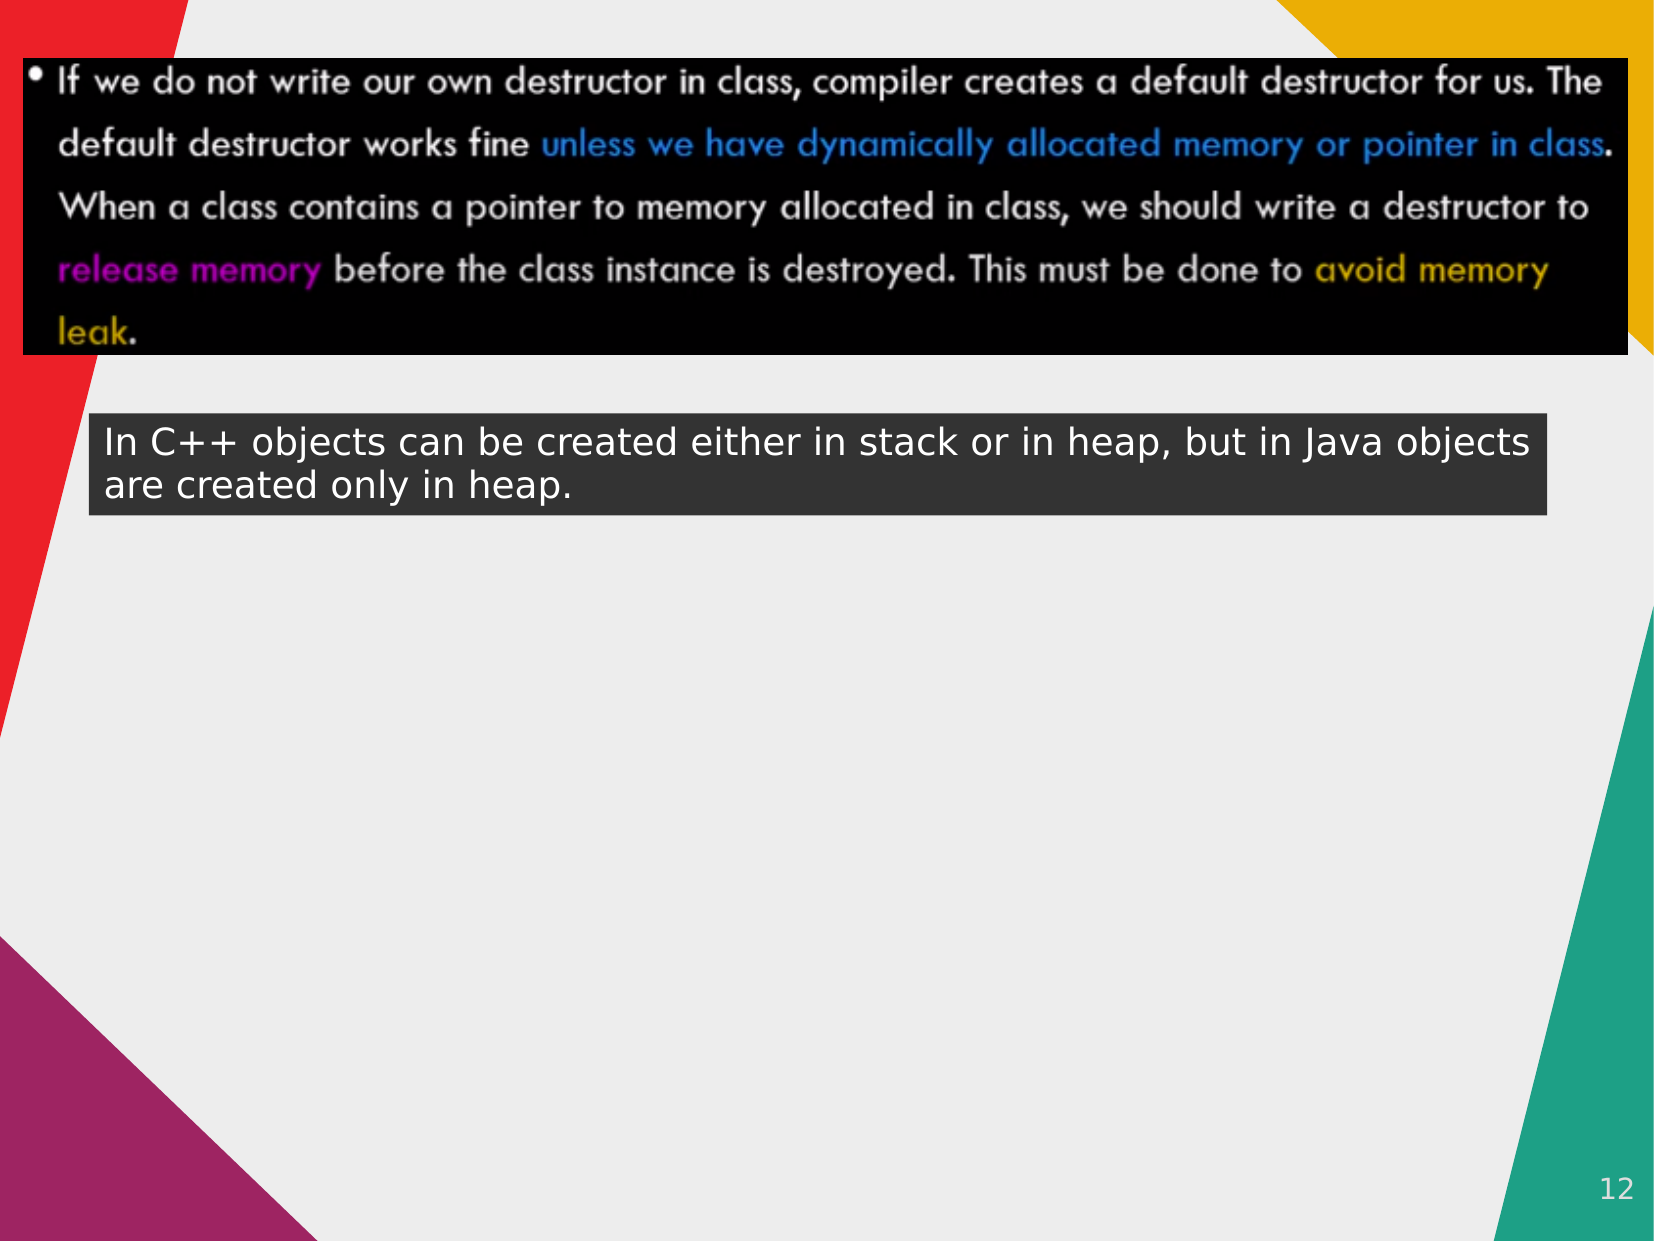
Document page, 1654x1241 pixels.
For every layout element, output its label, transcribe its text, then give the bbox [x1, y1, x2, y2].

picture [23, 58, 1628, 355]
text_box In C++ objects can be created either in stack or in heap, but in Java objects are created only in heap. [88, 413, 1548, 516]
